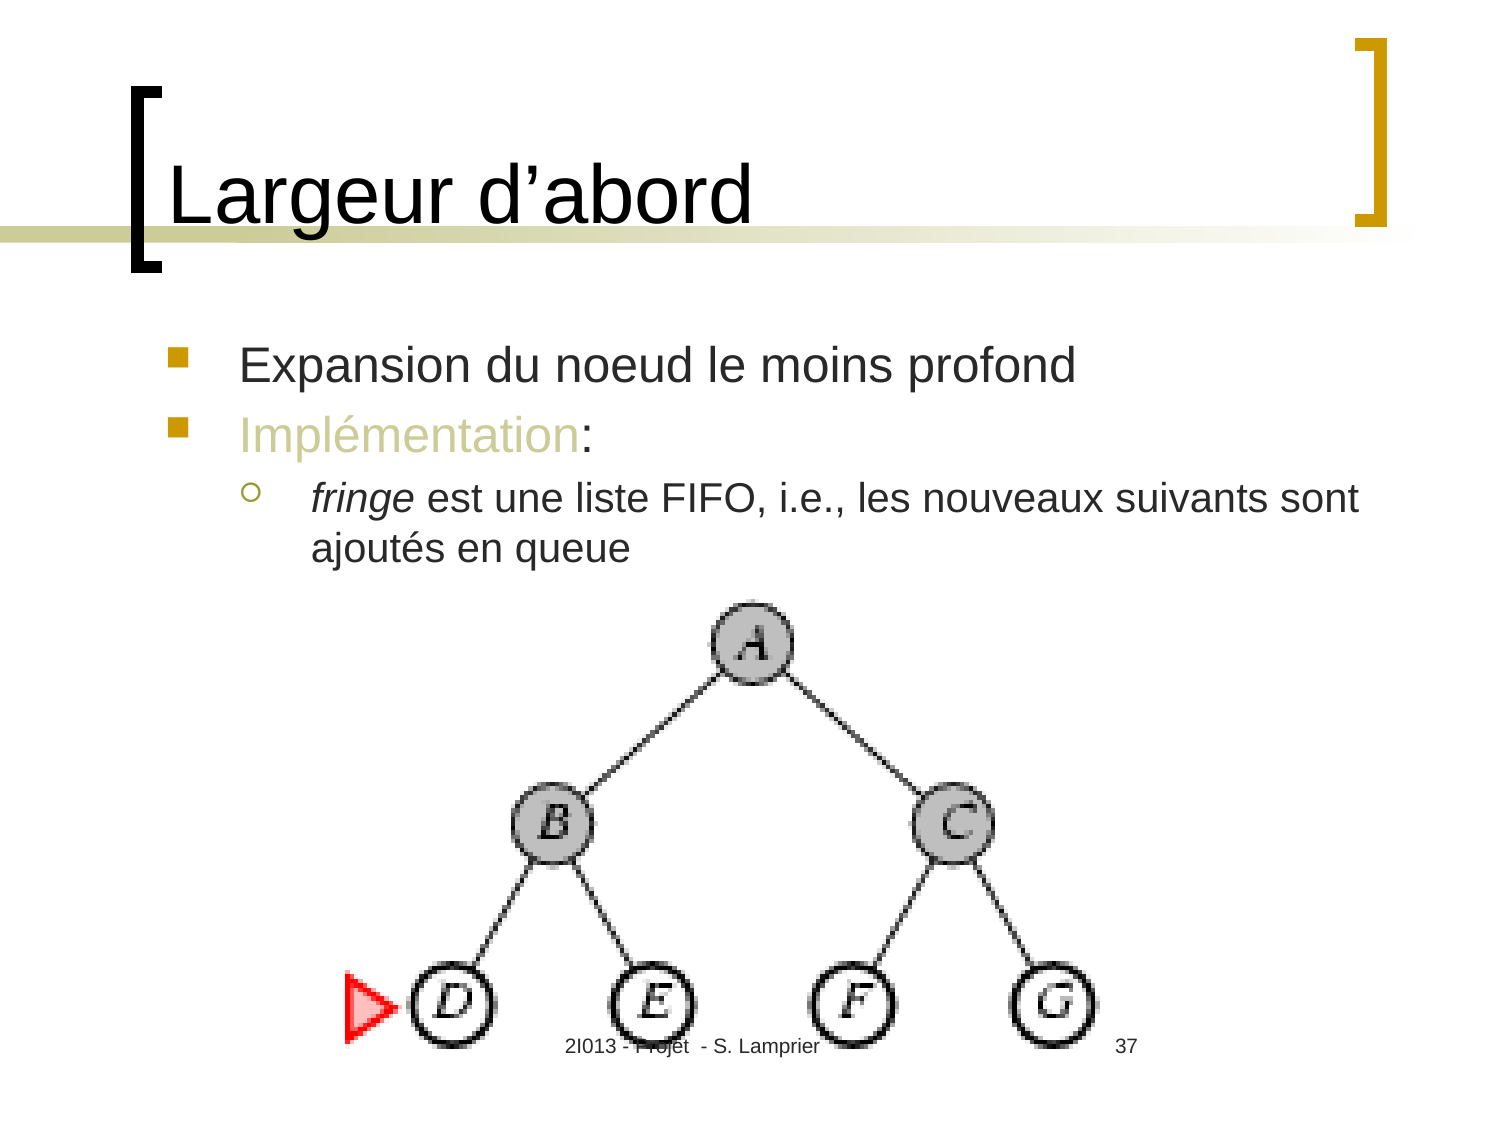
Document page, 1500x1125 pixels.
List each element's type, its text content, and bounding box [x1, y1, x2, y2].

list Expansion du noeud le moins profond Implémentation: fringe est une liste FIFO, i.e., les nouveaux suivants sont ajoutés en queue [150, 324, 1407, 1000]
picture [337, 599, 1100, 1058]
title Largeur d’abord [152, 15, 1328, 248]
slide_number <numéro> [1100, 1025, 1413, 1100]
footer 2I013 - Projet - S. Lamprier [549, 1025, 1025, 1100]
